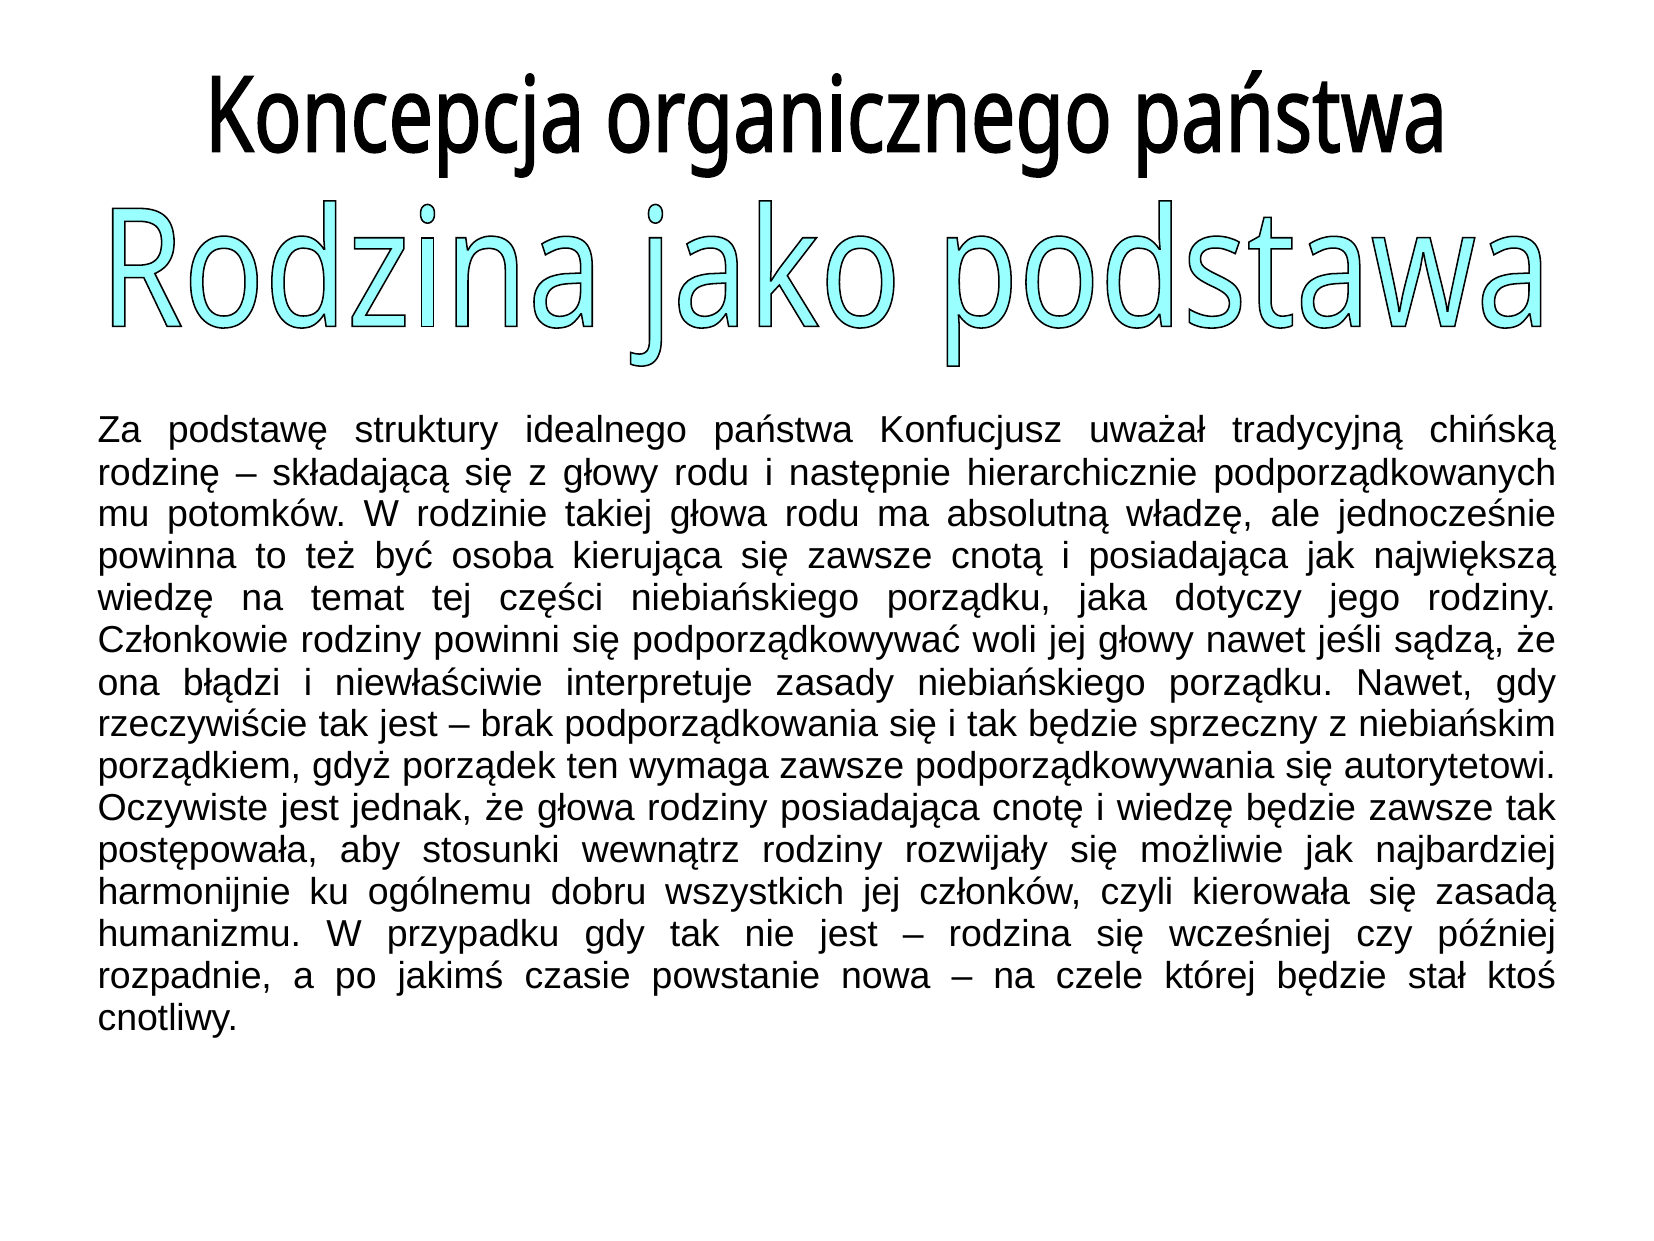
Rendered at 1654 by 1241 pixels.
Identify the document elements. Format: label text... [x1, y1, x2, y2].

text_box Rodzina jako podstawa [271, 200, 336, 329]
text_box Koncepcja organicznego państwa [609, 94, 649, 153]
text_box Koncepcja organicznego państwa [659, 94, 685, 152]
text_box Koncepcja organicznego państwa [212, 76, 254, 152]
text_box Rodzina jako podstawa [456, 236, 517, 327]
text_box Koncepcja organicznego państwa [1278, 94, 1309, 153]
text_box Koncepcja organicznego państwa [392, 94, 430, 153]
text_box Rodzina jako podstawa [1248, 217, 1293, 329]
text_box Koncepcja organicznego państwa [308, 94, 345, 152]
text_box Rodzina jako podstawa [947, 236, 1012, 367]
text_box Koncepcja organicznego państwa [887, 95, 919, 152]
text_box Koncepcja organicznego państwa [851, 94, 883, 153]
text_box Rodzina jako podstawa [190, 236, 258, 329]
text_box Rodzina jako podstawa [421, 237, 434, 327]
text_box Rodzina jako podstawa [1107, 200, 1172, 329]
text_box Rodzina jako podstawa [1482, 236, 1541, 329]
text_box Rodzina jako podstawa [678, 236, 738, 329]
text_box Rodzina jako podstawa [112, 208, 182, 327]
text_box Koncepcja organicznego państwa [439, 94, 478, 178]
text_box Koncepcja organicznego państwa [354, 94, 386, 153]
text_box Rodzina jako podstawa [1189, 236, 1241, 329]
text_box Koncepcja organicznego państwa [1019, 94, 1058, 178]
text_box Koncepcja organicznego państwa [1139, 94, 1177, 178]
text_box Koncepcja organicznego państwa [258, 94, 298, 153]
text_box Koncepcja organicznego państwa [1184, 94, 1220, 153]
text_box Rodzina jako podstawa [630, 237, 662, 367]
text_box Koncepcja organicznego państwa [515, 95, 534, 178]
text_box Rodzina jako podstawa [1301, 236, 1360, 329]
text_box Koncepcja organicznego państwa [1068, 94, 1108, 153]
text_box Rodzina jako podstawa [759, 200, 819, 327]
text_box Koncepcja organicznego państwa [1232, 94, 1268, 152]
text_box Koncepcja organicznego państwa [736, 94, 772, 153]
text_box Rodzina jako podstawa [533, 236, 593, 329]
text_box Koncepcja organicznego państwa [688, 94, 727, 178]
text_box Koncepcja organicznego państwa [928, 94, 965, 152]
text_box Rodzina jako podstawa [352, 237, 405, 327]
text_box Koncepcja organicznego państwa [486, 94, 518, 153]
text_box Rodzina jako podstawa [1372, 237, 1475, 327]
text_box Koncepcja organicznego państwa [975, 94, 1012, 153]
text_box Rodzina jako podstawa [1025, 236, 1093, 329]
text_box Koncepcja organicznego państwa [1313, 82, 1340, 153]
text_box Koncepcja organicznego państwa [1406, 94, 1441, 153]
text_box Koncepcja organicznego państwa [543, 94, 579, 153]
text_box Koncepcja organicznego państwa [784, 94, 821, 152]
text_box Za podstawę struktury idealnego państwa Konfucjusz uważał tradycyjną chińską rodzinę – składającą się z głowy rodu i następnie hierarchicznie podporządkowanych mu potomków. W rodzinie takiej głowa rodu ma absolutną władzę, ale jednocześnie powinna to też być osoba kierująca się zawsze cnotą i posiadająca jak największą wiedzę na temat tej części niebiańskiego porządku, jaka dotyczy jego rodziny. Członkowie rodziny powinni się podporządkowywać woli jej głowy nawet jeśli sądzą, że ona błądzi i niewłaściwie interpretuje zasady niebiańskiego porządku. Nawet, gdy rzeczywiście tak jest – brak podporządkowania się i tak będzie sprzeczny z niebiańskim porządkiem, gdyż porządek ten wymaga zawsze podporządkowywania się autorytetowi. Oczywiste jest jednak, że głowa rodziny posiadająca cnotę i wiedzę będzie zawsze tak postępowała, aby stosunki wewnątrz rodziny rozwijały się możliwie jak najbardziej harmonijnie ku ogólnemu dobru wszystkich jej członków, czyli kierowała się zasadą humanizmu. W przypadku gdy tak nie jest – rodzina się wcześniej czy później rozpadnie, a po jakimś czasie powstanie nowa – na czele której będzie stał ktoś cnotliwy. [82, 401, 1571, 1048]
text_box Koncepcja organicznego państwa [1341, 95, 1403, 152]
text_box Rodzina jako podstawa [827, 236, 894, 329]
